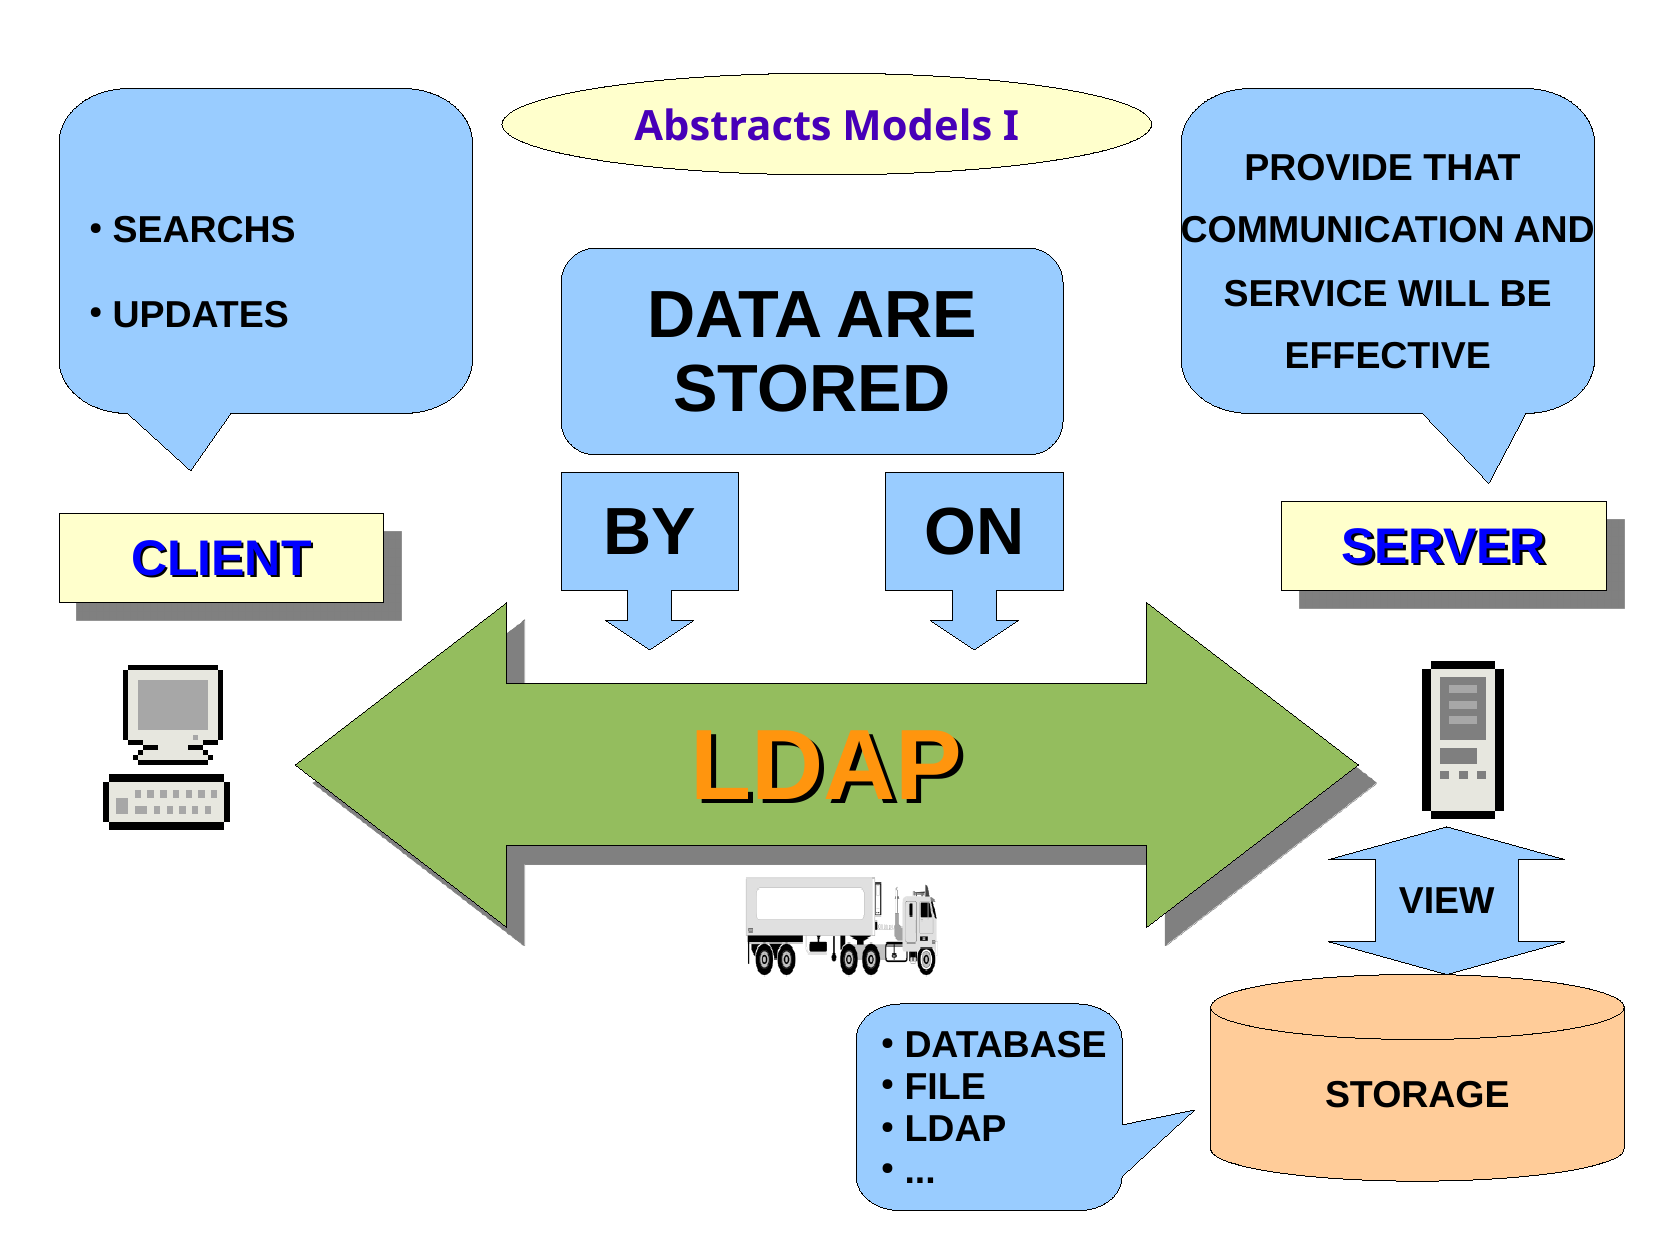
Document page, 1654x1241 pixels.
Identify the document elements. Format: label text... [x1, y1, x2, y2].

picture [738, 846, 945, 1063]
text_box CLIENT [59, 513, 384, 603]
text_box LDAP [295, 602, 1358, 928]
text_box BY [561, 472, 739, 650]
text_box DATABASE FILE LDAP ... [856, 1003, 1195, 1211]
picture [97, 661, 237, 839]
text_box VIEW [1328, 826, 1565, 975]
text_box ON [885, 472, 1064, 650]
text_box DATA ARE STORED [561, 248, 1064, 455]
text_box SEARCHS UPDATES [59, 88, 473, 471]
text_box SERVER [1281, 501, 1607, 591]
text_box Abstracts Models I [501, 73, 1152, 175]
text_box STORAGE [1210, 974, 1625, 1182]
text_box PROVIDE THAT COMMUNICATION AND SERVICE WILL BE EFFECTIVE [1181, 88, 1595, 484]
picture [1358, 654, 1560, 827]
